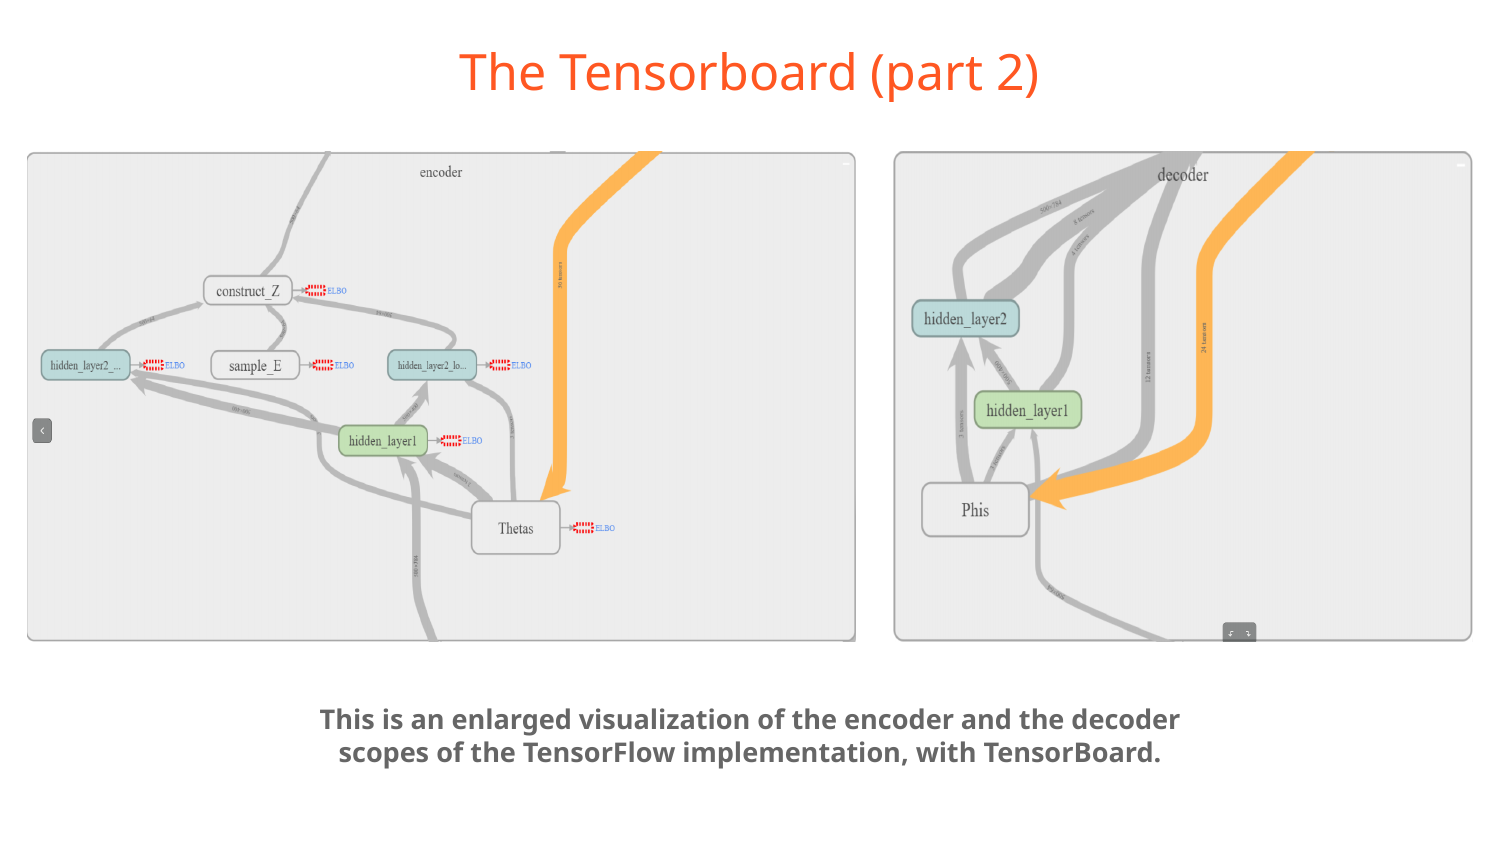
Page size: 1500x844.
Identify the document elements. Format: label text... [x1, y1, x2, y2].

picture [27, 151, 856, 642]
list This is an enlarged visualization of the encoder and the decoder scopes of the TensorFlow implementation, with TensorBoard. [256, 687, 1244, 788]
title The Tensorboard (part 2) [119, 24, 1381, 114]
picture [893, 151, 1473, 642]
